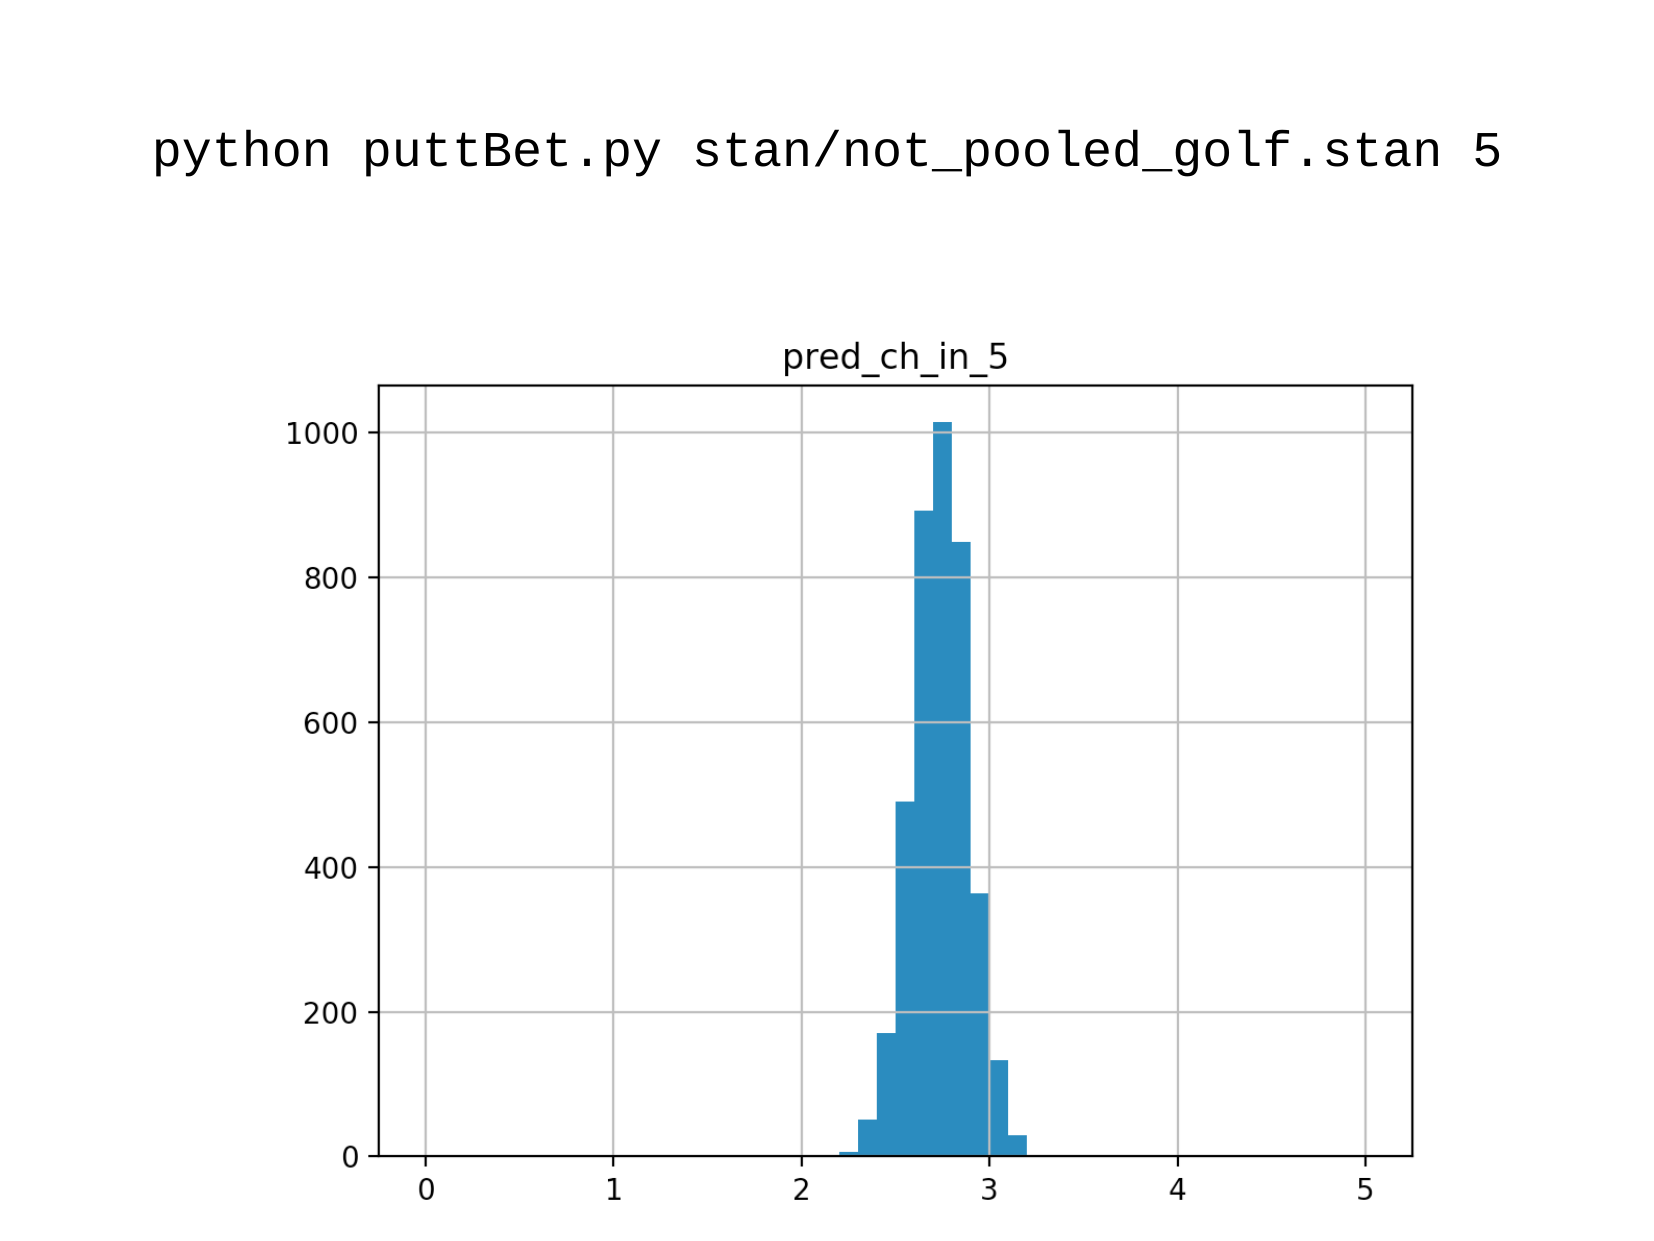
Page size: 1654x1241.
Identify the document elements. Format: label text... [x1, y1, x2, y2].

title python puttBet.py stan/not_pooled_golf.stan 5 [82, 49, 1571, 257]
picture [285, 299, 1452, 1228]
